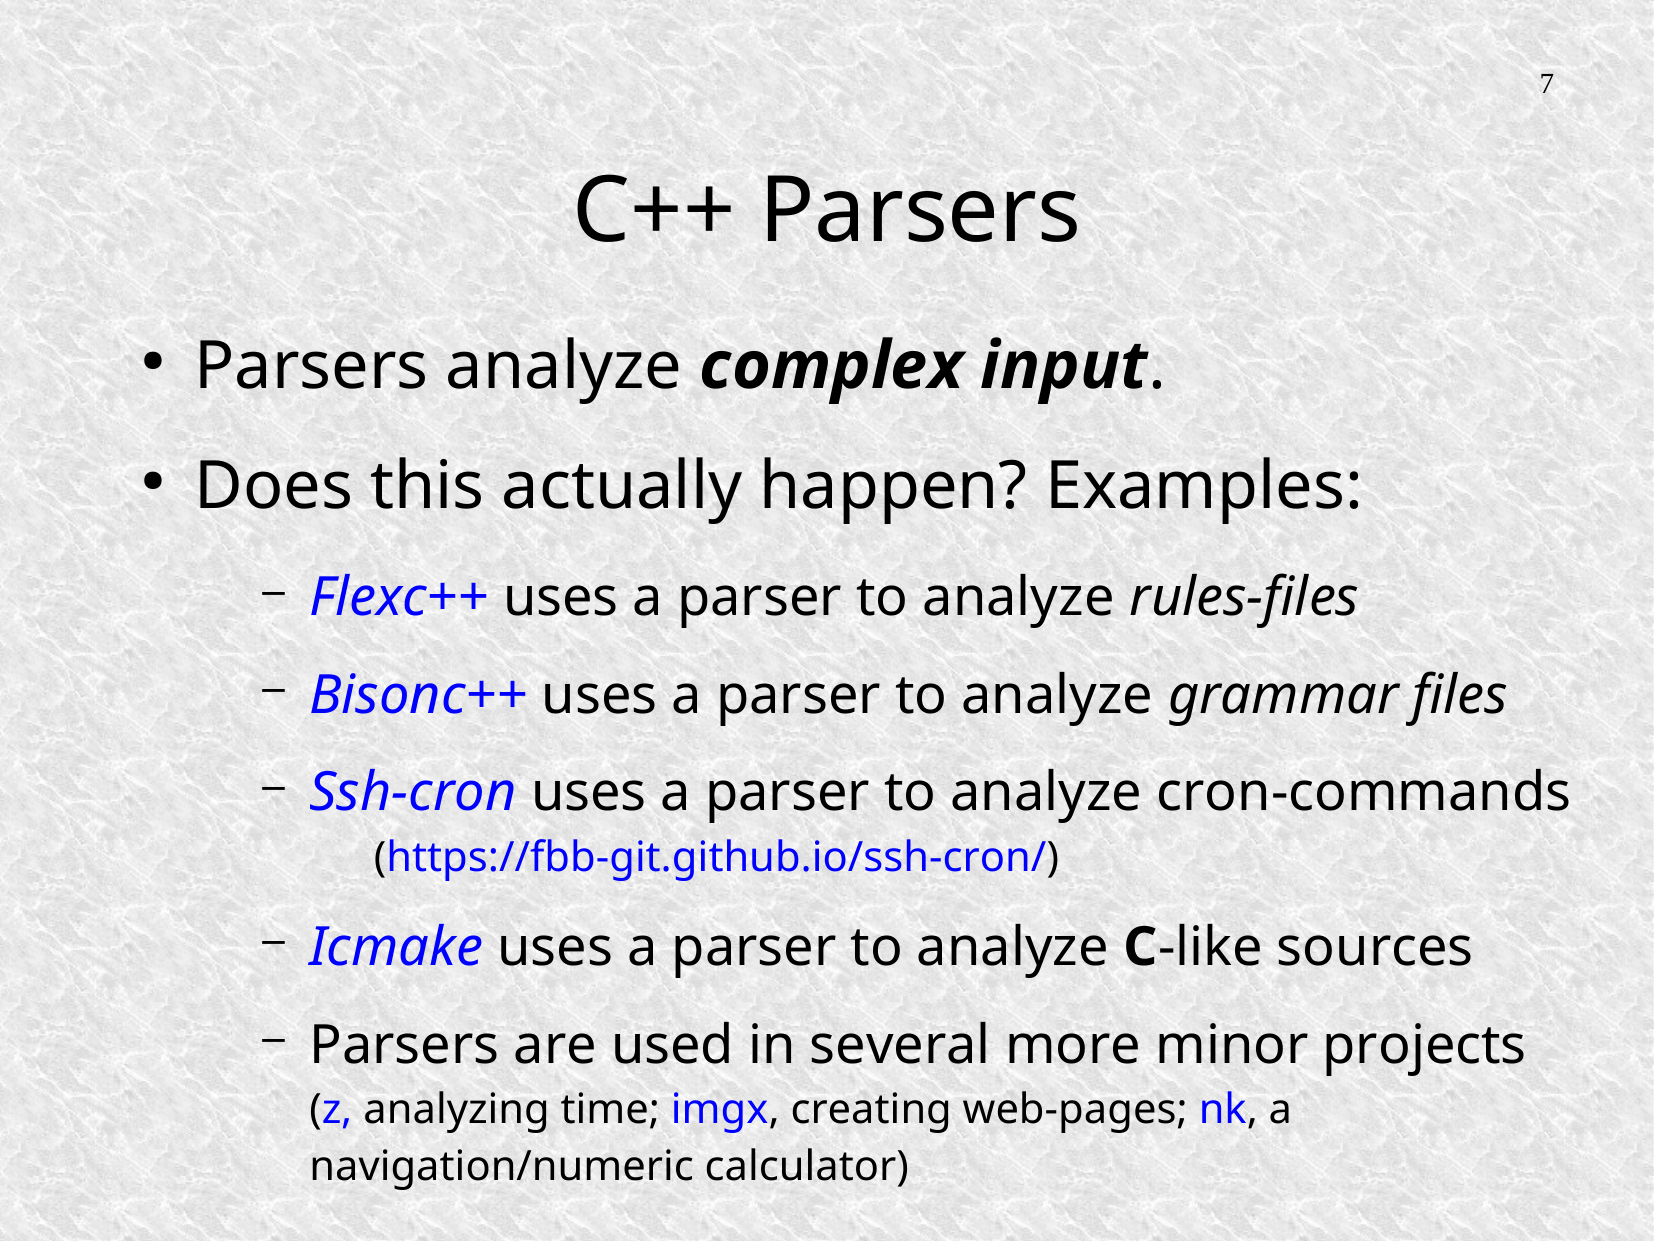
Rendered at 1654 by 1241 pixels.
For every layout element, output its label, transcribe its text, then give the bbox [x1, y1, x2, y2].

title C++ Parsers [121, 102, 1534, 311]
picture [0, 0, 1654, 1241]
list Parsers analyze complex input. Does this actually happen? Examples: Flexc++ uses a parser to analyze rules-files Bisonc++ uses a parser to analyze grammar files Ssh-cron uses a parser to analyze cron-commands (https://fbb-git.github.io/ssh-cron/) Icmake uses a parser to analyze C-like sources Parsers are used in several more minor projects (z, analyzing time; imgx, creating web-pages; nk, a navigation/numeric calculator) [123, 317, 1618, 1213]
